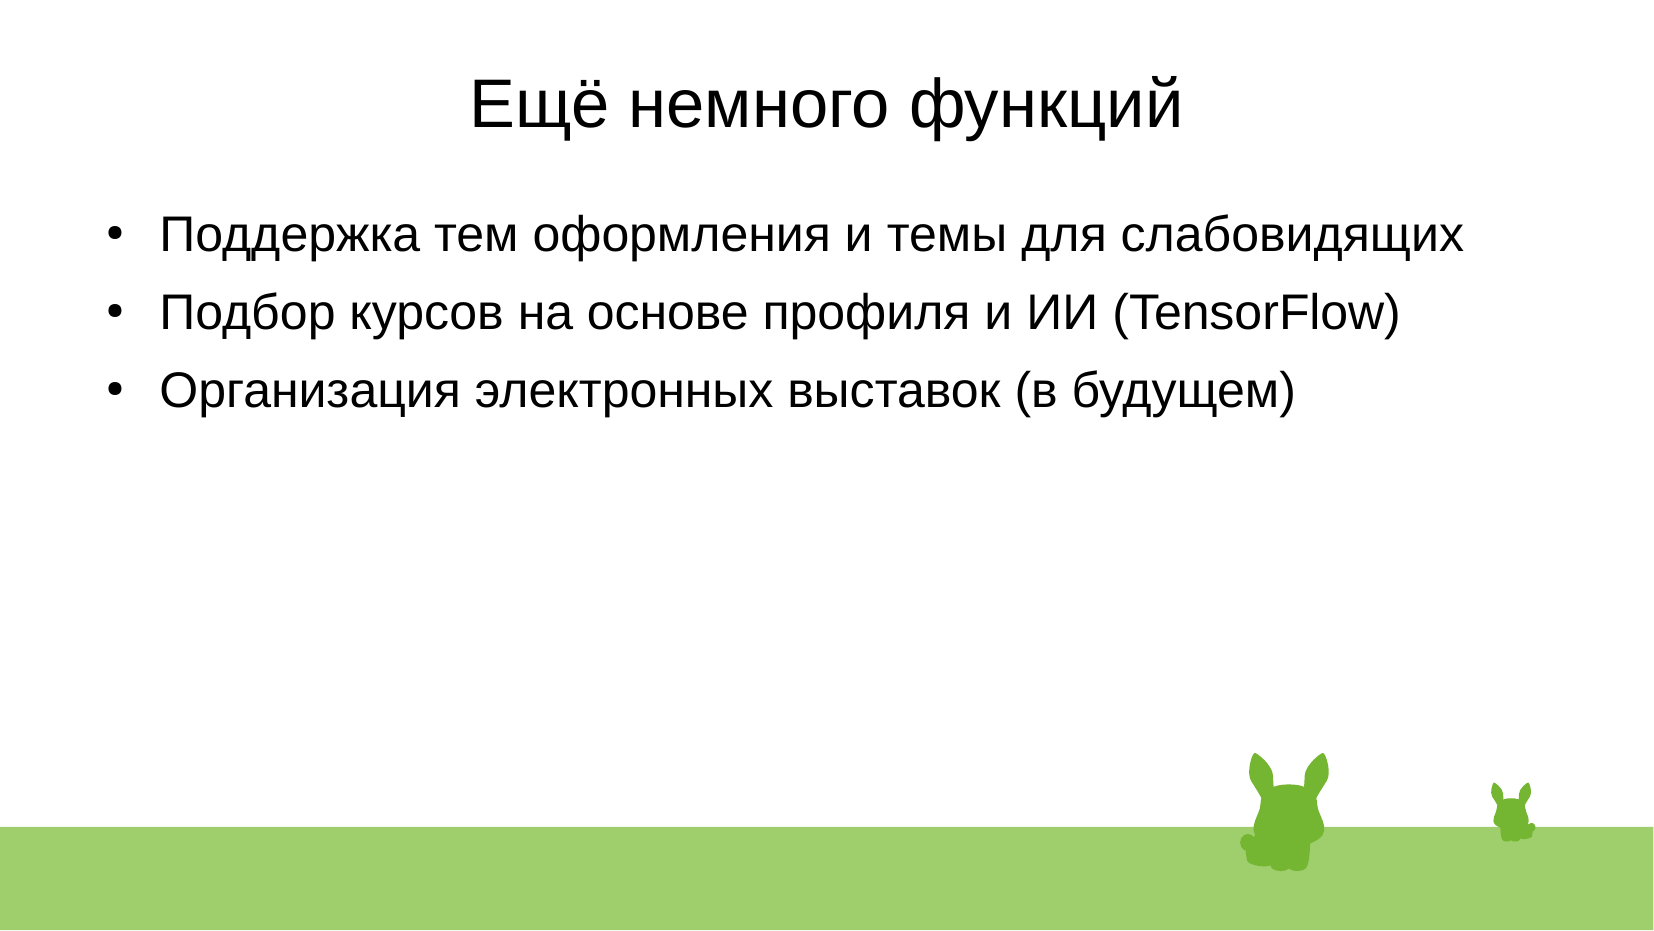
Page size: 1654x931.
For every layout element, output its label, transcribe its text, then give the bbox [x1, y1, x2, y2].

title Ещё немного функций [88, 29, 1565, 178]
list Поддержка тем оформления и темы для слабовидящих Подбор курсов на основе профиля и ИИ (TensorFlow) Организация электронных выставок (в будущем) [88, 206, 1565, 739]
